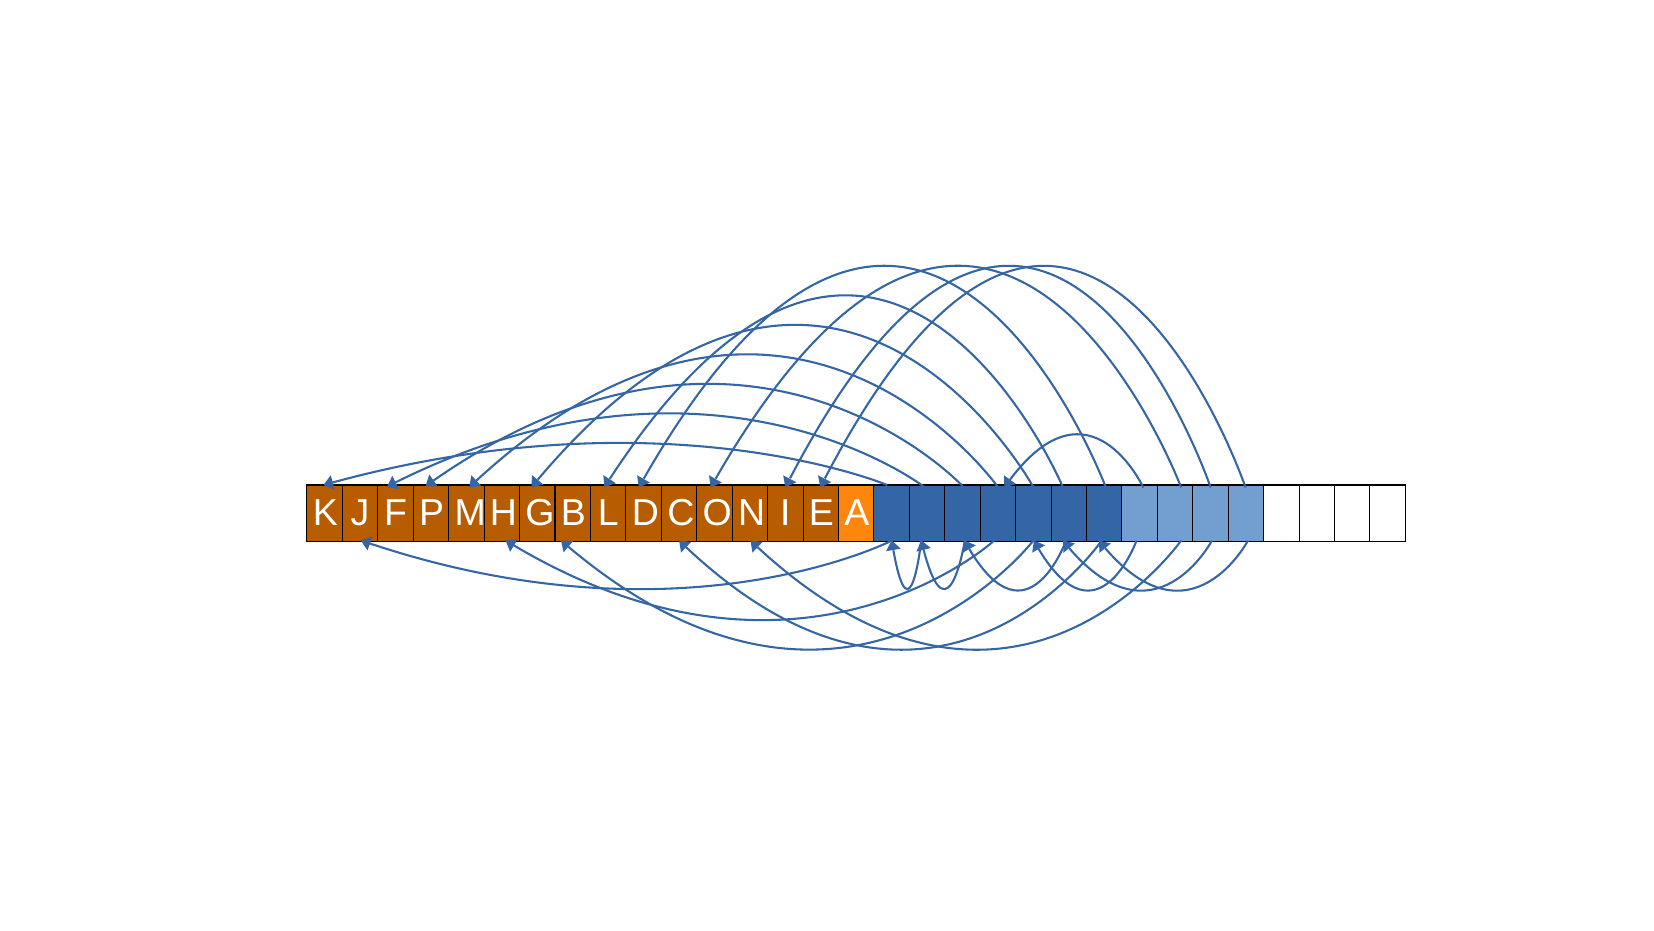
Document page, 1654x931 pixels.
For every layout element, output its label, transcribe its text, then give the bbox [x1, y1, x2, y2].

table_header [1016, 486, 1051, 541]
table_header [1335, 486, 1369, 541]
table_header I [768, 486, 803, 541]
table_header [1122, 486, 1157, 541]
table_header A [839, 486, 873, 541]
table_header D [626, 486, 661, 541]
table_header O [697, 486, 732, 541]
table_header K [307, 486, 342, 541]
table_header [981, 486, 1015, 541]
table_header F [378, 486, 413, 541]
table_header [1193, 486, 1228, 541]
table_header J [343, 486, 377, 541]
table_header [945, 486, 980, 541]
table_header C [662, 486, 696, 541]
table_header L [591, 486, 625, 541]
table_header [1158, 486, 1192, 541]
table_header [1300, 486, 1334, 541]
table_header [1229, 486, 1263, 541]
table_header G [520, 486, 554, 541]
table_header B [556, 486, 590, 541]
table_header N [733, 486, 767, 541]
table_header [874, 486, 909, 541]
table_header [1264, 486, 1299, 541]
table_header [1370, 486, 1405, 541]
table_header H [485, 486, 519, 541]
table_header [1052, 486, 1086, 541]
table_header [1087, 486, 1121, 541]
table_header [910, 486, 944, 541]
table_header M [449, 486, 484, 541]
table_header E [804, 486, 838, 541]
table_header P [414, 486, 448, 541]
